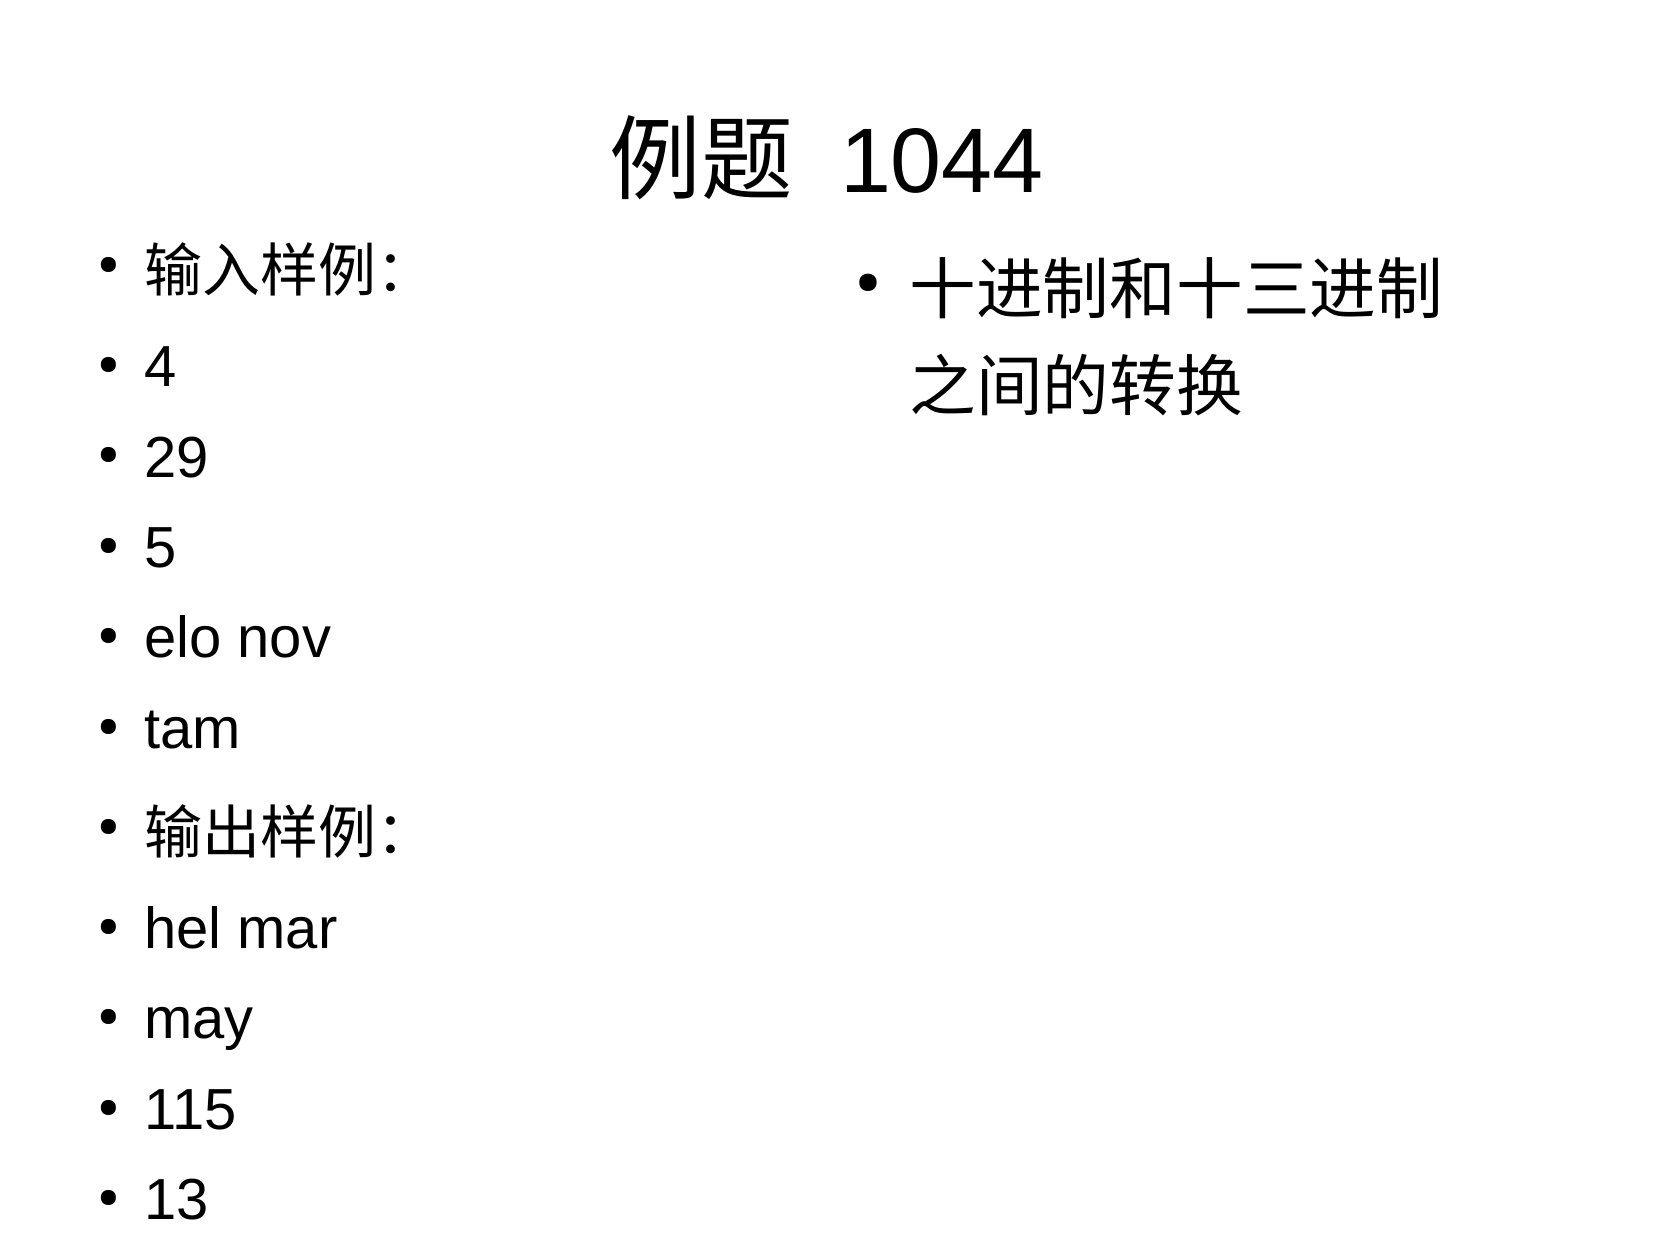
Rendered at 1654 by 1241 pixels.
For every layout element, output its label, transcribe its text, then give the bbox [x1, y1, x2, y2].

list 十进制和十三进制之间的转换 [838, 236, 1477, 1241]
list 输入样例： 4 29 5 elo nov tam 输出样例： hel mar may 115 13 [82, 224, 721, 1241]
title 例题 1044 [82, 49, 1571, 257]
